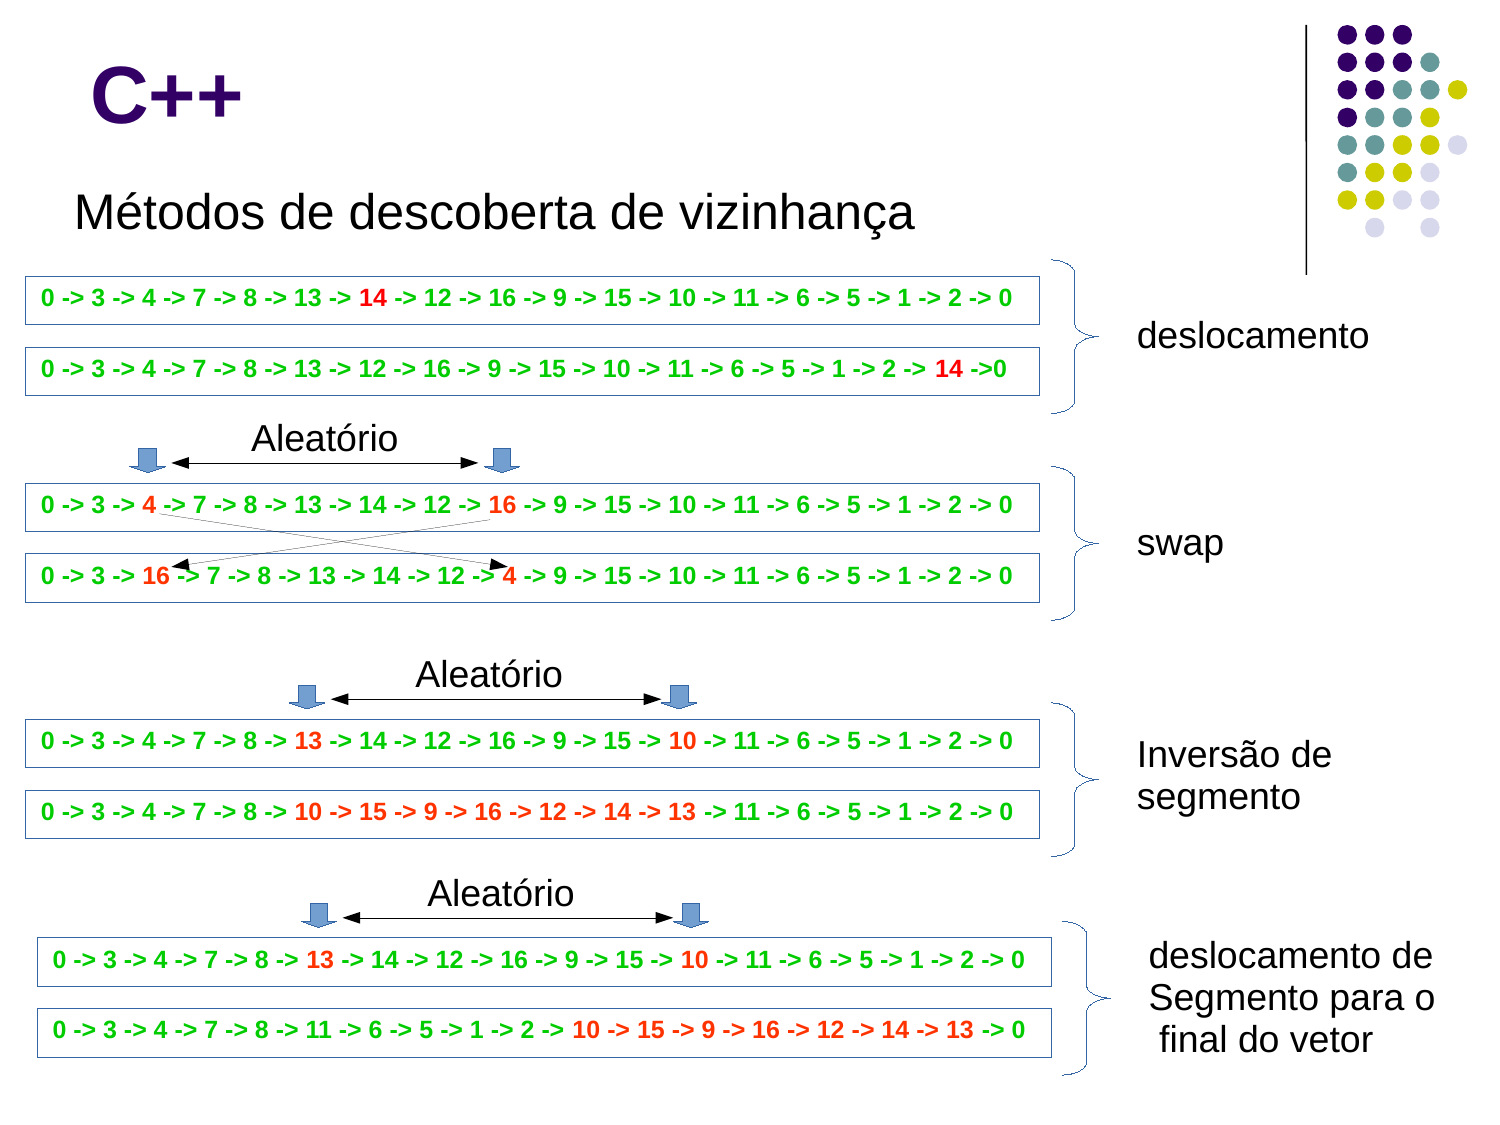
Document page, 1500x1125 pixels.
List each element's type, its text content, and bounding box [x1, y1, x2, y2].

text_box [673, 903, 709, 928]
text_box Aleatório [236, 409, 414, 467]
text_box 0 -> 3 -> 4 -> 7 -> 8 -> 11 -> 6 -> 5 -> 1 -> 2 -> 10 -> 15 -> 9 -> 16 -> 12 -> 14 -> 13 -> 0 [37, 1008, 1052, 1058]
text_box Aleatório [412, 864, 604, 922]
text_box Métodos de descoberta de vizinhança [59, 177, 957, 249]
text_box Aleatório [400, 646, 592, 703]
text_box deslocamento [1122, 307, 1385, 364]
text_box [301, 903, 337, 928]
text_box swap [1122, 513, 1239, 571]
text_box [289, 685, 325, 709]
text_box [129, 448, 166, 473]
text_box 0 -> 3 -> 4 -> 7 -> 8 -> 13 -> 14 -> 12 -> 16 -> 9 -> 15 -> 10 -> 11 -> 6 -> 5 -> 1 -> 2 -> 0 [25, 483, 1040, 532]
text_box 0 -> 3 -> 4 -> 7 -> 8 -> 13 -> 14 -> 12 -> 16 -> 9 -> 15 -> 10 -> 11 -> 6 -> 5 -> 1 -> 2 -> 0 [37, 937, 1052, 987]
text_box 0 -> 3 -> 16 -> 7 -> 8 -> 13 -> 14 -> 12 -> 4 -> 9 -> 15 -> 10 -> 11 -> 6 -> 5 -> 1 -> 2 -> 0 [25, 553, 1040, 603]
text_box 0 -> 3 -> 4 -> 7 -> 8 -> 13 -> 12 -> 16 -> 9 -> 15 -> 10 -> 11 -> 6 -> 5 -> 1 -> 2 -> 14 ->0 [25, 347, 1040, 396]
title C++ [75, 53, 556, 148]
text_box 0 -> 3 -> 4 -> 7 -> 8 -> 10 -> 15 -> 9 -> 16 -> 12 -> 14 -> 13 -> 11 -> 6 -> 5 -> 1 -> 2 -> 0 [25, 790, 1040, 839]
text_box Inversão de segmento [1122, 726, 1358, 826]
text_box [661, 685, 697, 709]
text_box [484, 448, 520, 473]
text_box 0 -> 3 -> 4 -> 7 -> 8 -> 13 -> 14 -> 12 -> 16 -> 9 -> 15 -> 10 -> 11 -> 6 -> 5 -> 1 -> 2 -> 0 [25, 276, 1040, 325]
text_box deslocamento de Segmento para o final do vetor [1133, 927, 1459, 1069]
text_box 0 -> 3 -> 4 -> 7 -> 8 -> 13 -> 14 -> 12 -> 16 -> 9 -> 15 -> 10 -> 11 -> 6 -> 5 -> 1 -> 2 -> 0 [25, 719, 1040, 768]
